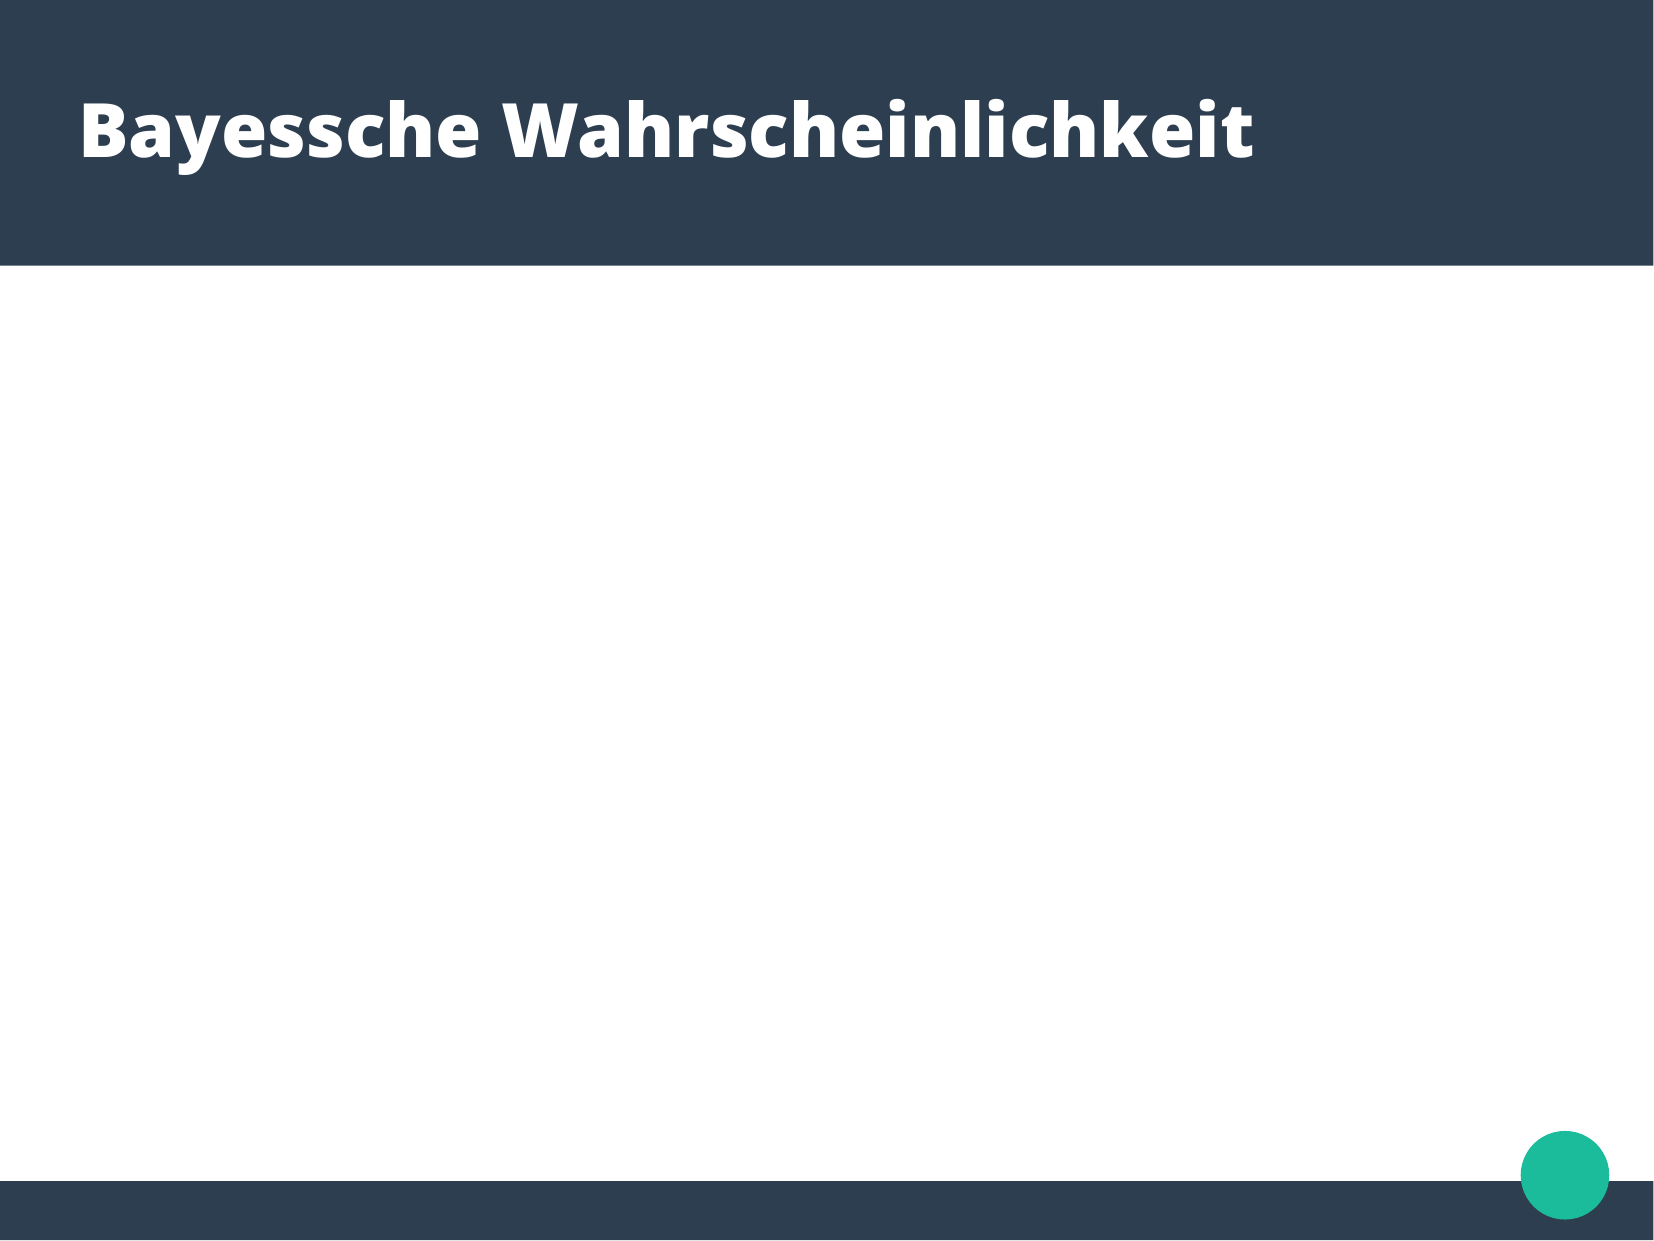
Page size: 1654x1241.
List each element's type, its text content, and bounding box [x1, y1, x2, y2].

title Bayessche Wahrscheinlichkeit [59, 49, 1595, 207]
